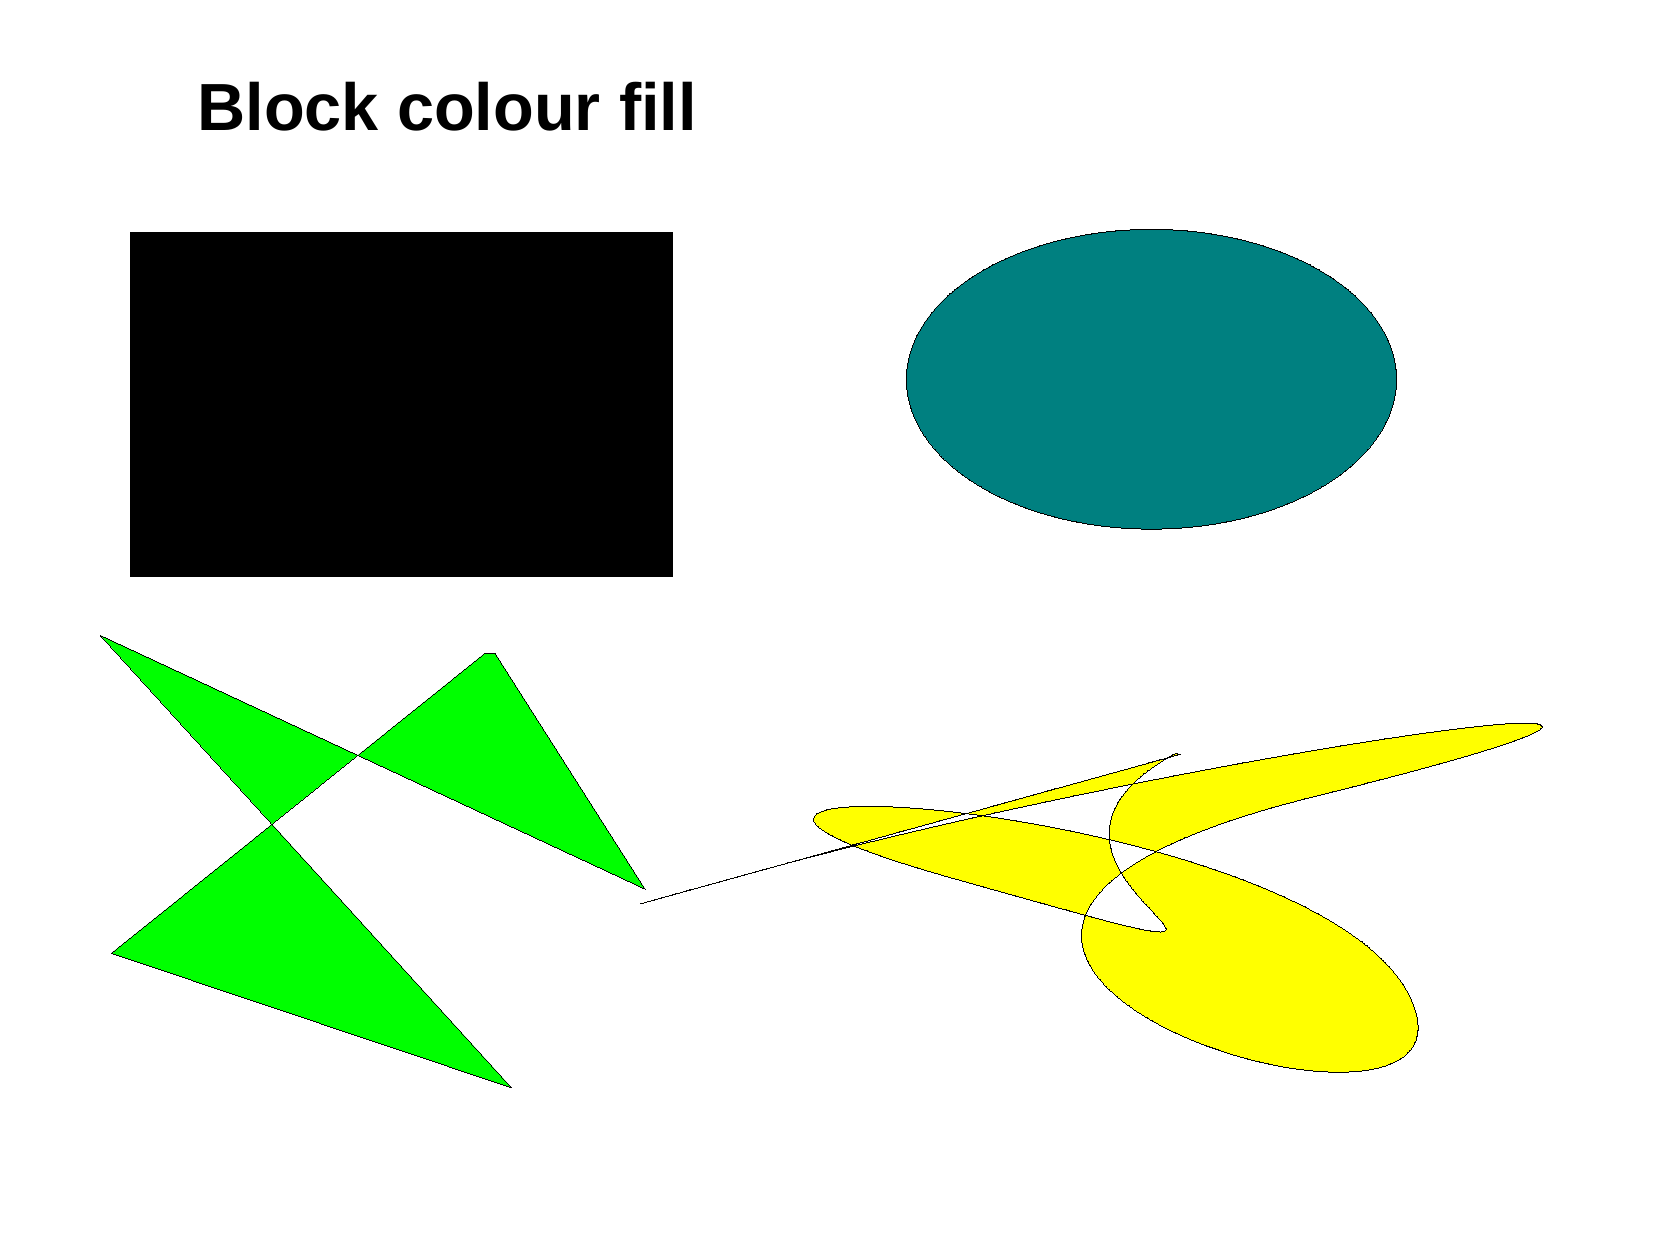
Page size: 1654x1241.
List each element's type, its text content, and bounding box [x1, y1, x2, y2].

title Block colour fill [197, 57, 1447, 163]
text_box [906, 229, 1397, 530]
text_box [640, 723, 1543, 1073]
text_box [130, 232, 673, 577]
text_box [100, 635, 646, 1088]
